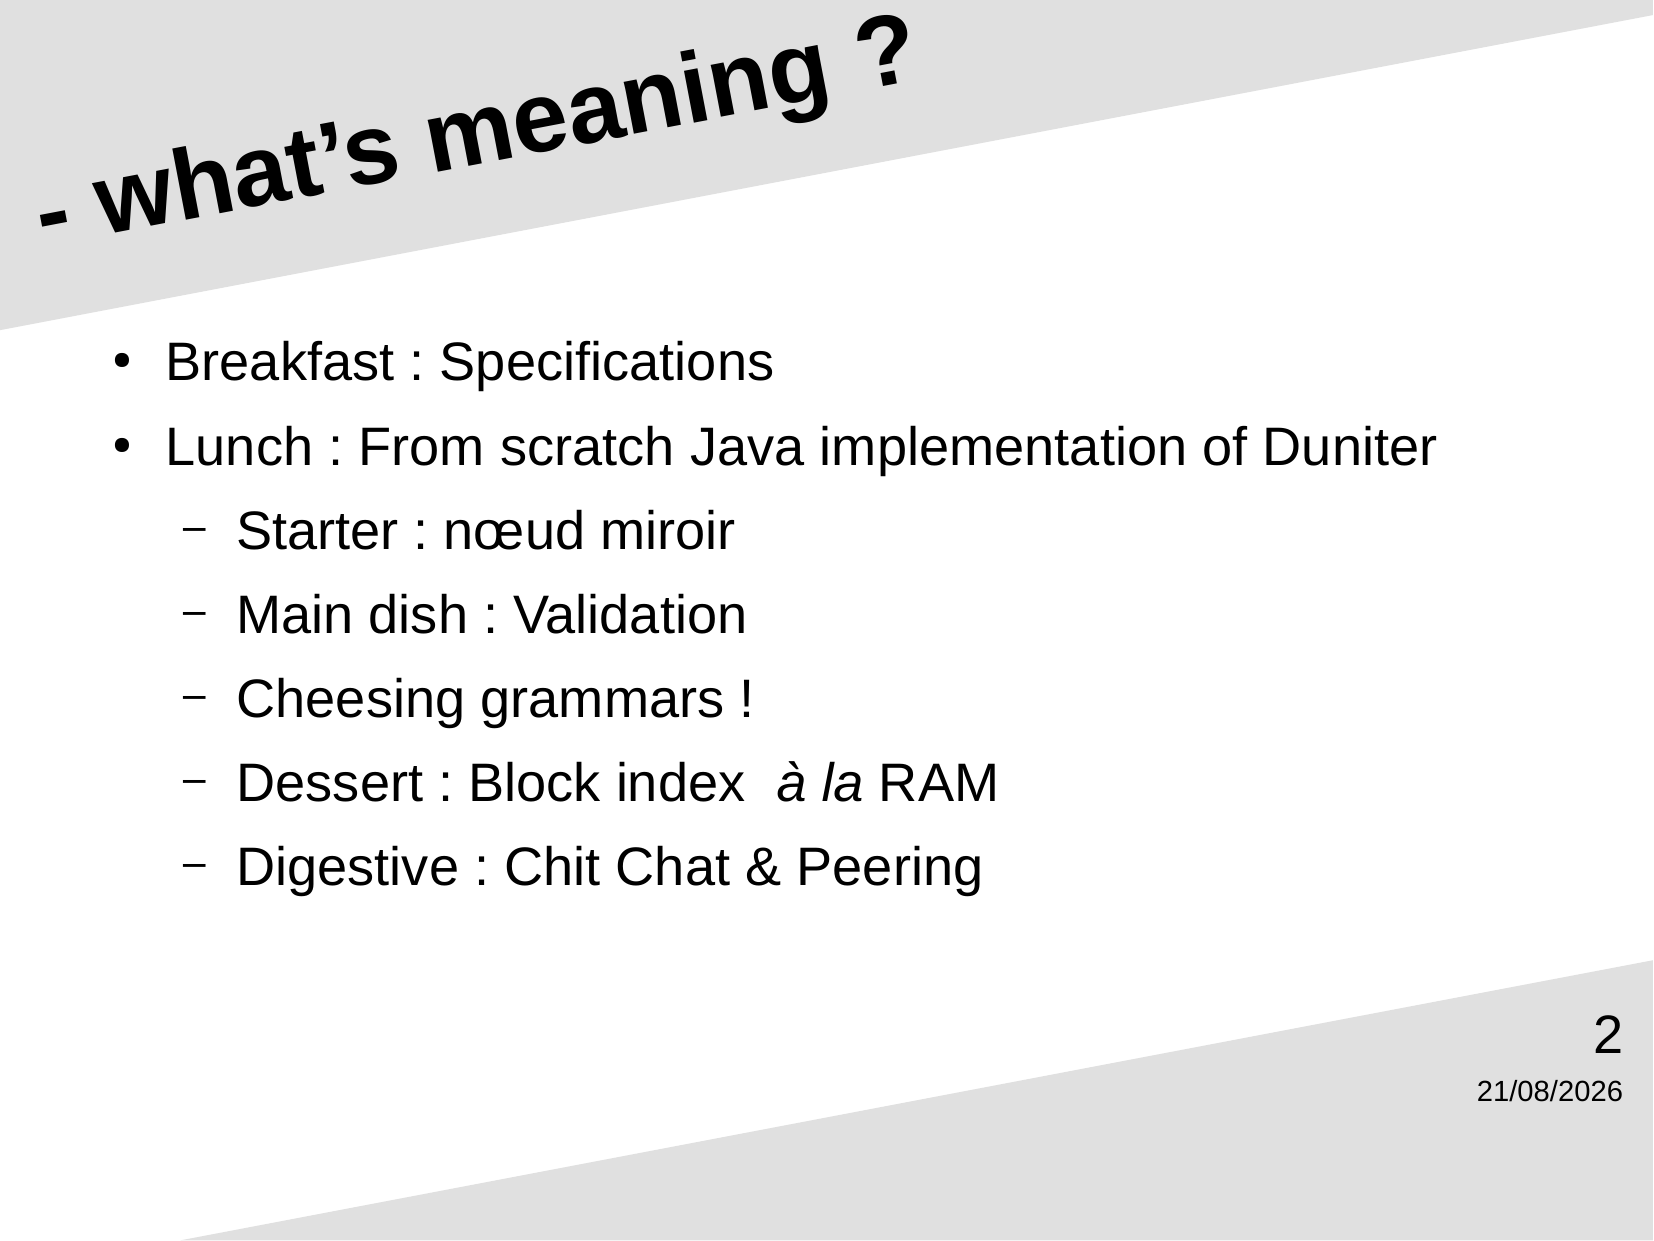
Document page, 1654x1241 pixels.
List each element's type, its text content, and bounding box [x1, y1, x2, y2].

list Breakfast : Specifications Lunch : From scratch Java implementation of Duniter Starter : nœud miroir Main dish : Validation Cheesing grammars ! Dessert : Block index à la RAM Digestive : Chit Chat & Peering [94, 331, 1550, 1052]
title - what’s meaning ? [16, 0, 1518, 315]
